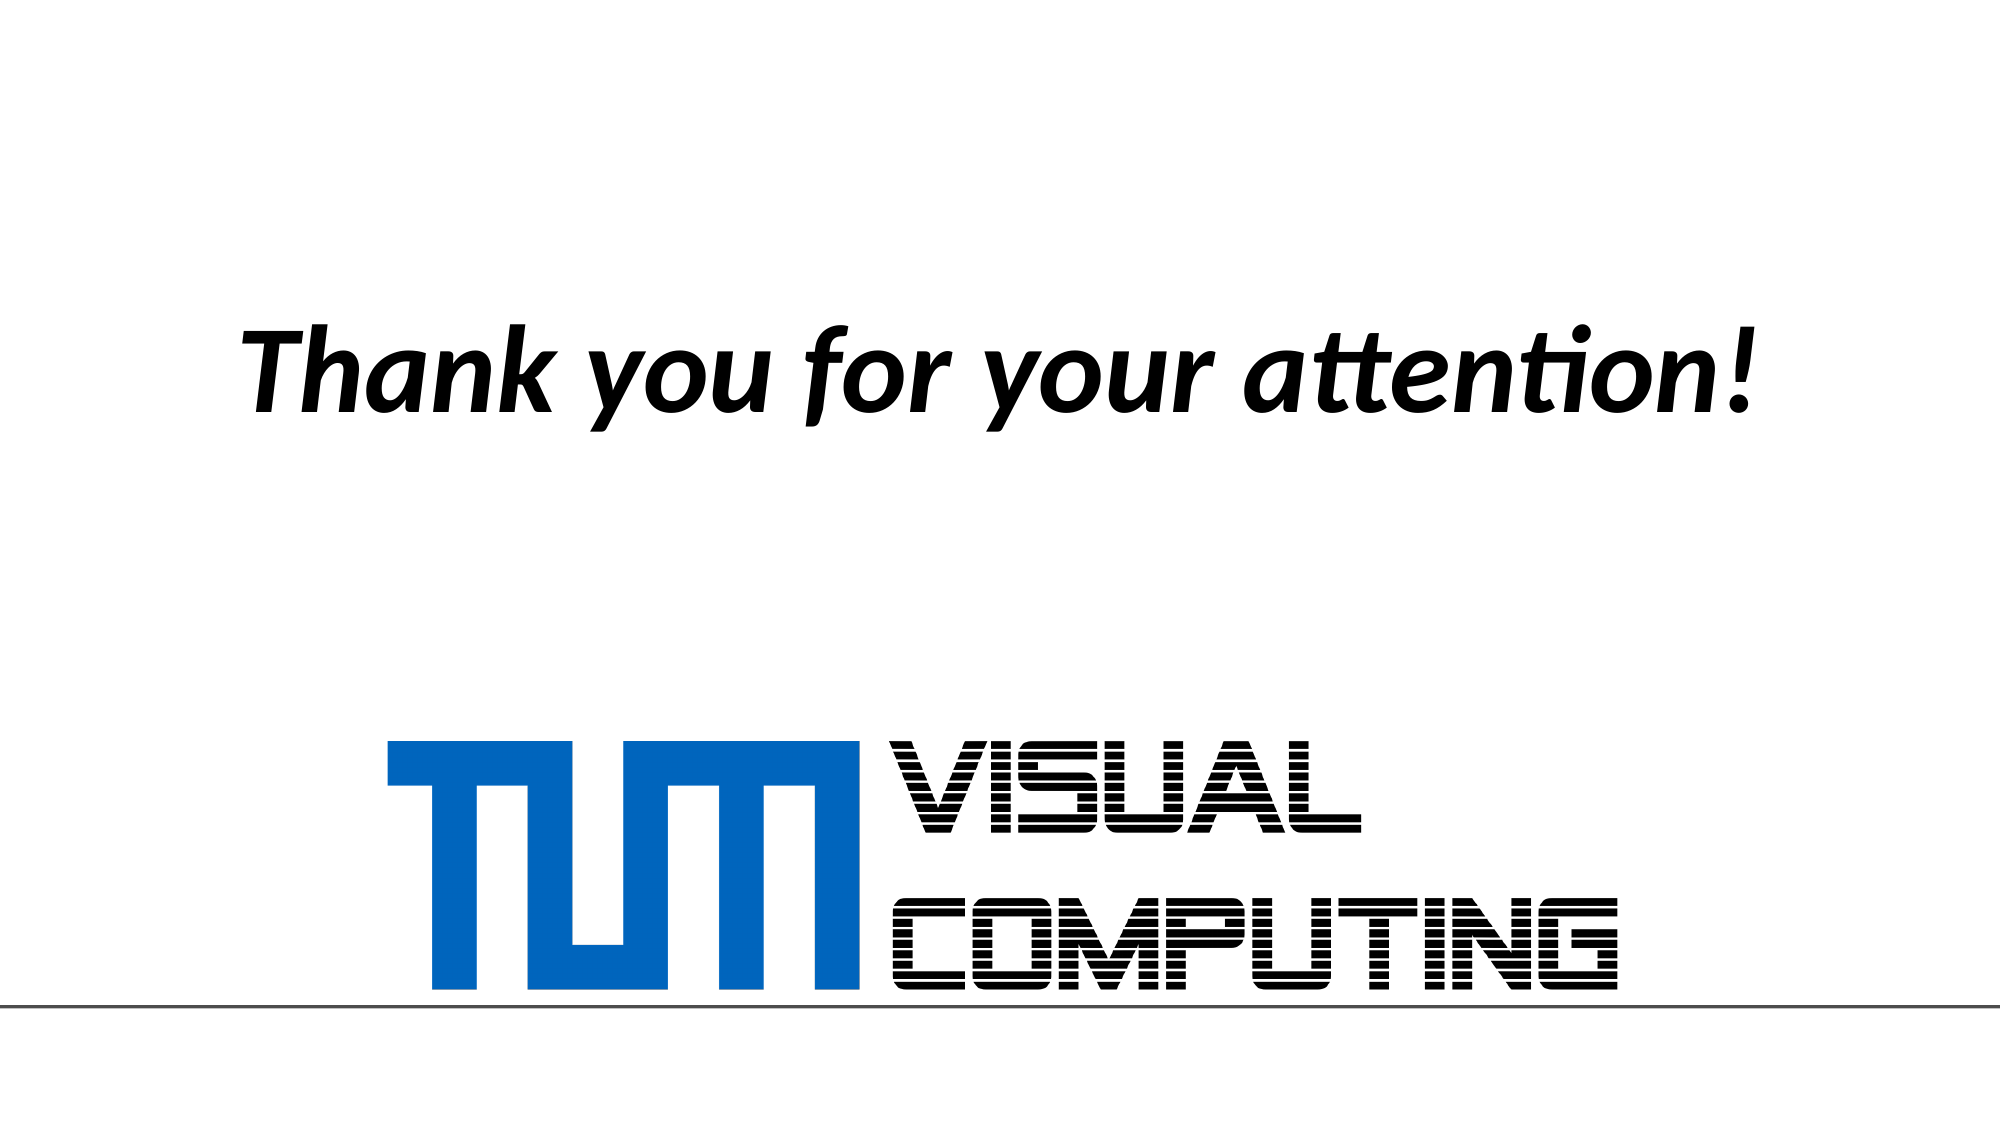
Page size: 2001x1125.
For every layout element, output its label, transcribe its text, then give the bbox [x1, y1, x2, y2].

picture [387, 735, 1624, 999]
title Thank you for your attention! [150, 232, 1850, 494]
